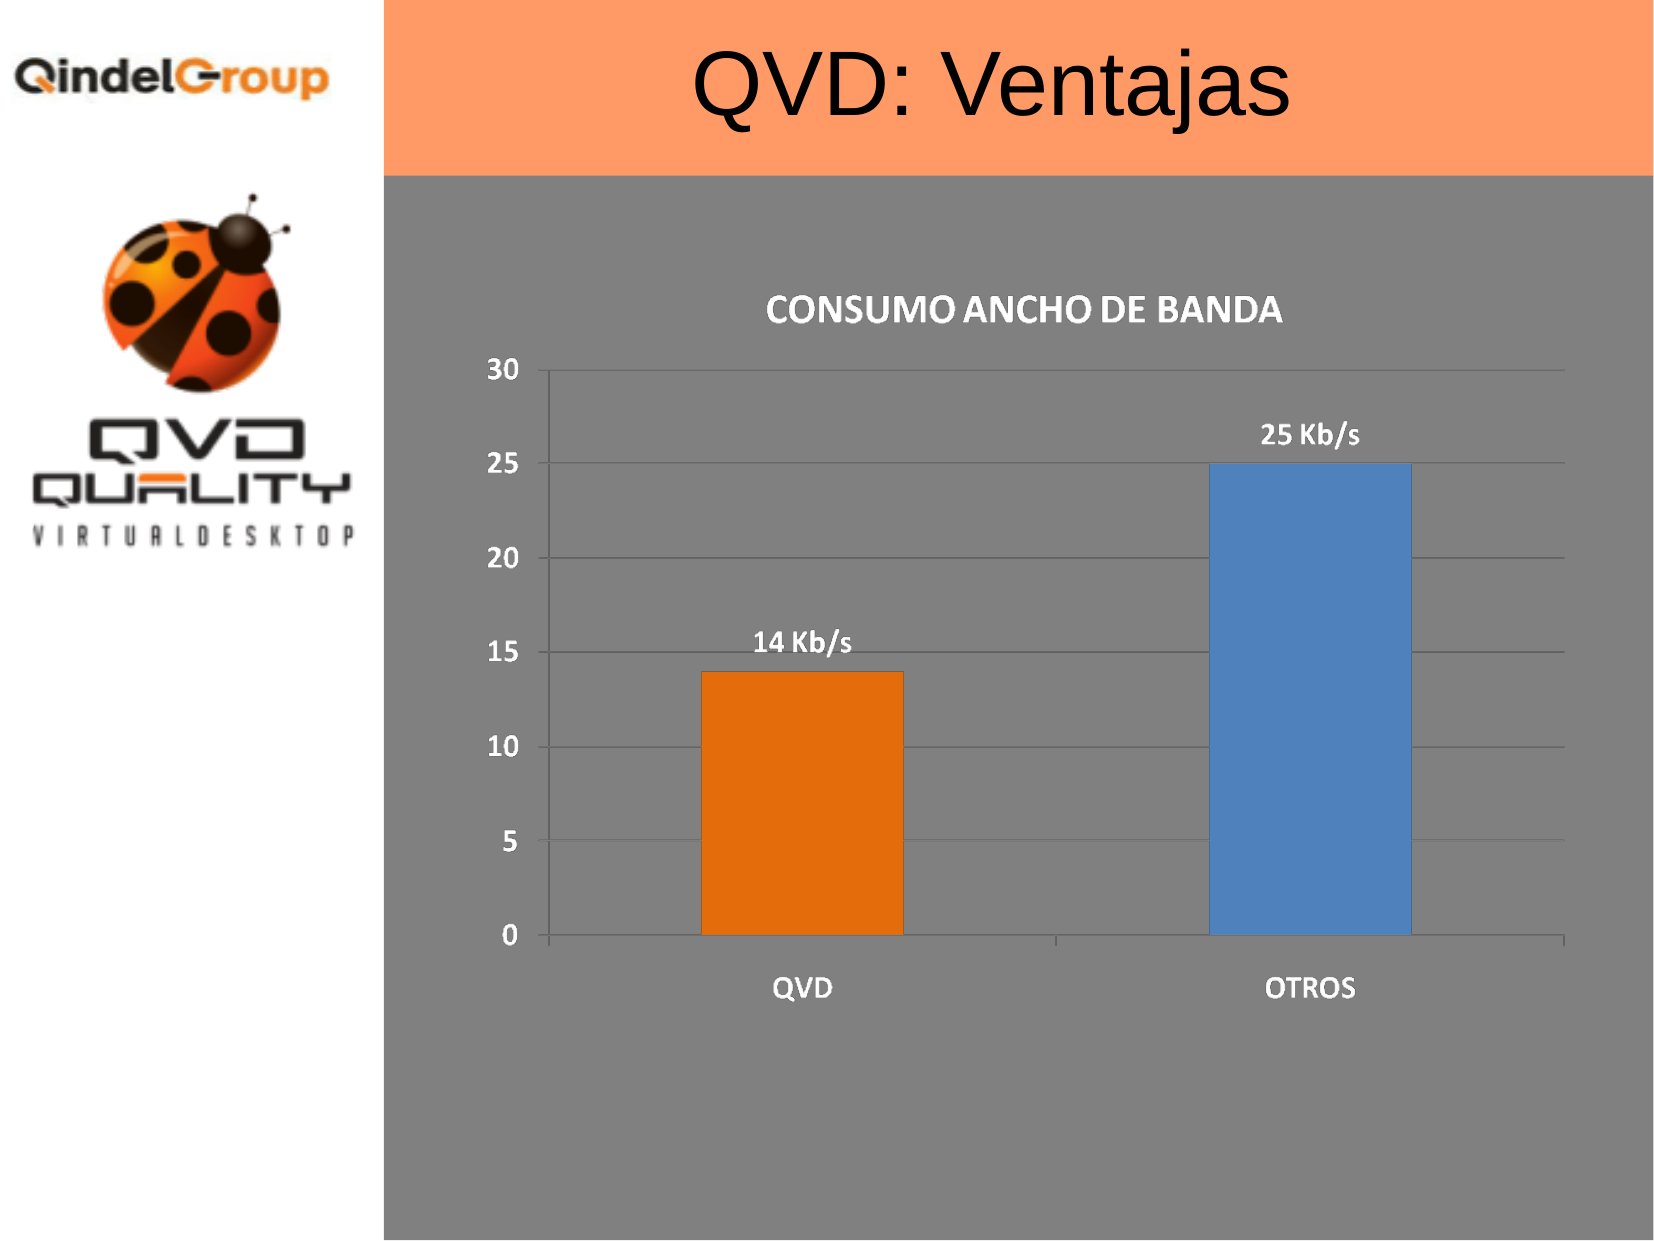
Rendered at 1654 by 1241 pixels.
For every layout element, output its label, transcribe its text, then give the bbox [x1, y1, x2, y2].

picture [4, 51, 344, 107]
text_box [383, 175, 1654, 1241]
picture [460, 263, 1590, 1033]
picture [29, 185, 358, 562]
title QVD: Ventajas [413, 19, 1571, 148]
